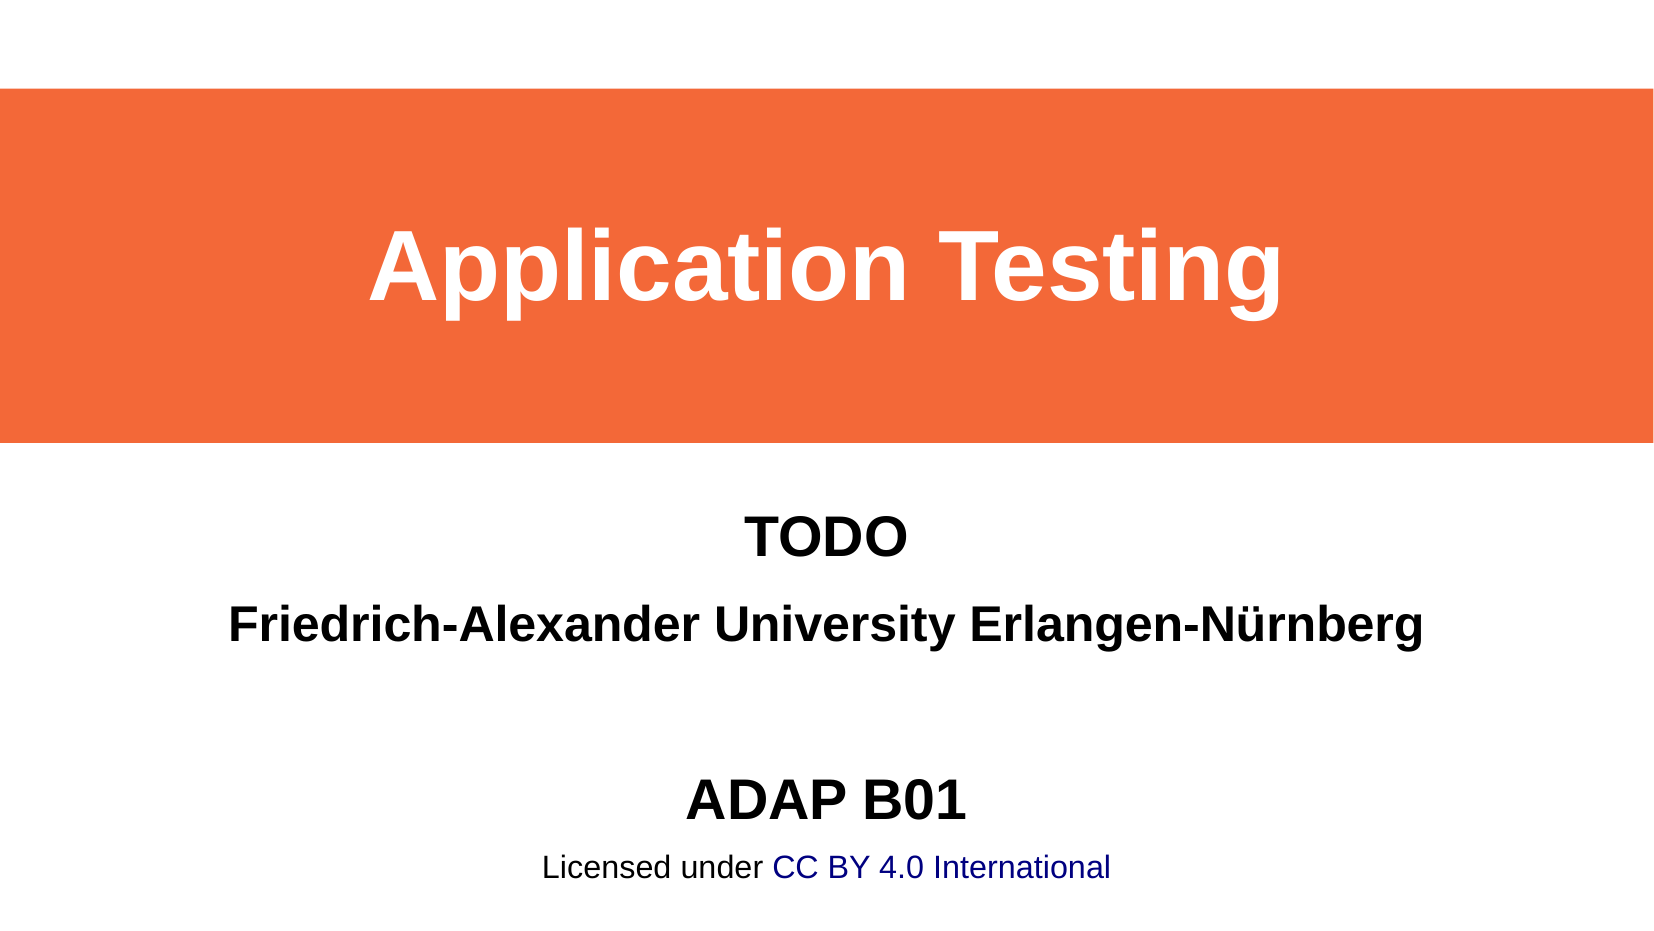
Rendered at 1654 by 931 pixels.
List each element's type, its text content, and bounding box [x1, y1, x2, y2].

title Application Testing [0, 88, 1654, 443]
subtitle TODO Friedrich-Alexander University Erlangen-Nürnberg ADAP B01 Licensed under CC BY 4.0 International [29, 472, 1625, 886]
